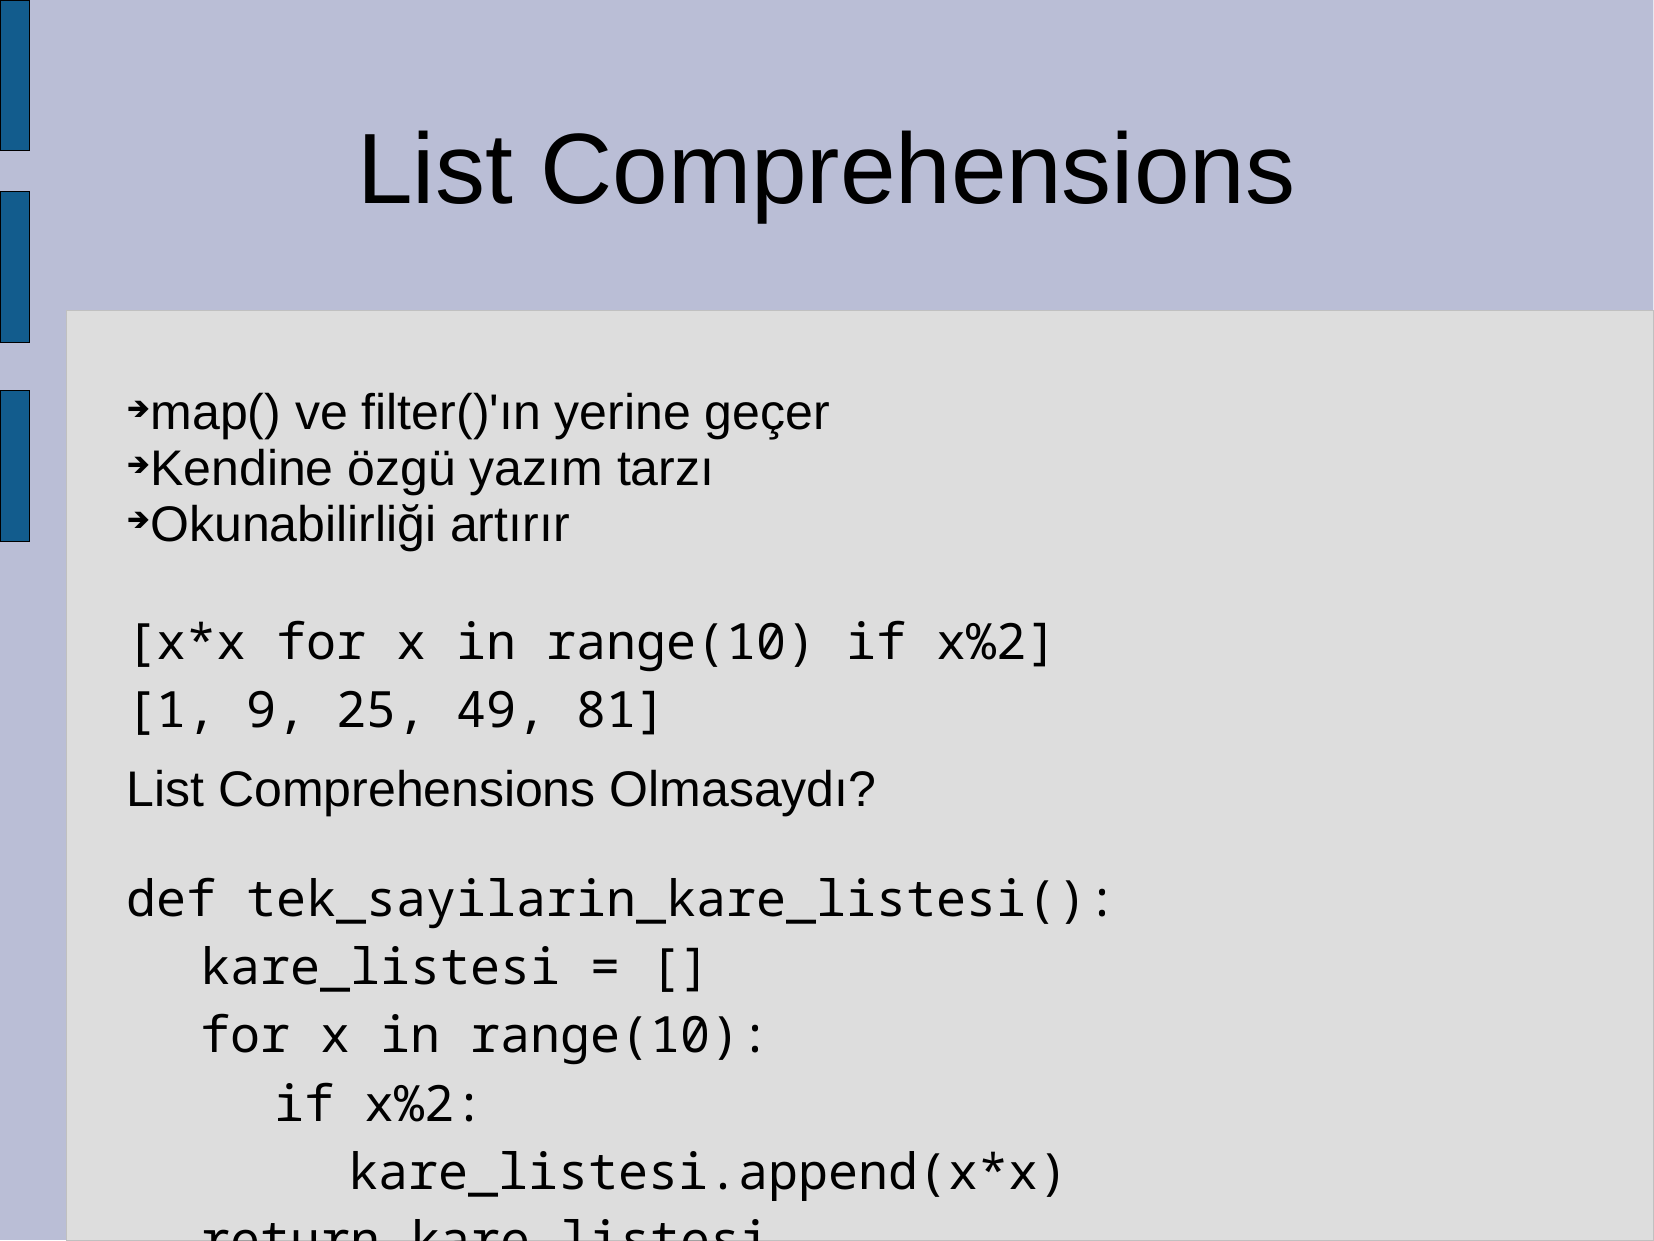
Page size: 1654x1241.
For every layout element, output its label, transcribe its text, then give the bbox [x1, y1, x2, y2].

text_box [x*x for x in range(10) if x%2] [1, 9, 25, 49, 81] [126, 605, 1057, 716]
text_box List Comprehensions [357, 113, 1296, 238]
text_box map() ve filter()'ın yerine geçer Kendine özgü yazım tarzı Okunabilirliği artırır [126, 384, 831, 571]
text_box def tek_sayilarin_kare_listesi(): kare_listesi = [] for x in range(10): if x%2: kare_listesi.append(x*x) return kare_listesi [126, 862, 1117, 1193]
text_box List Comprehensions Olmasaydı? [126, 761, 877, 824]
